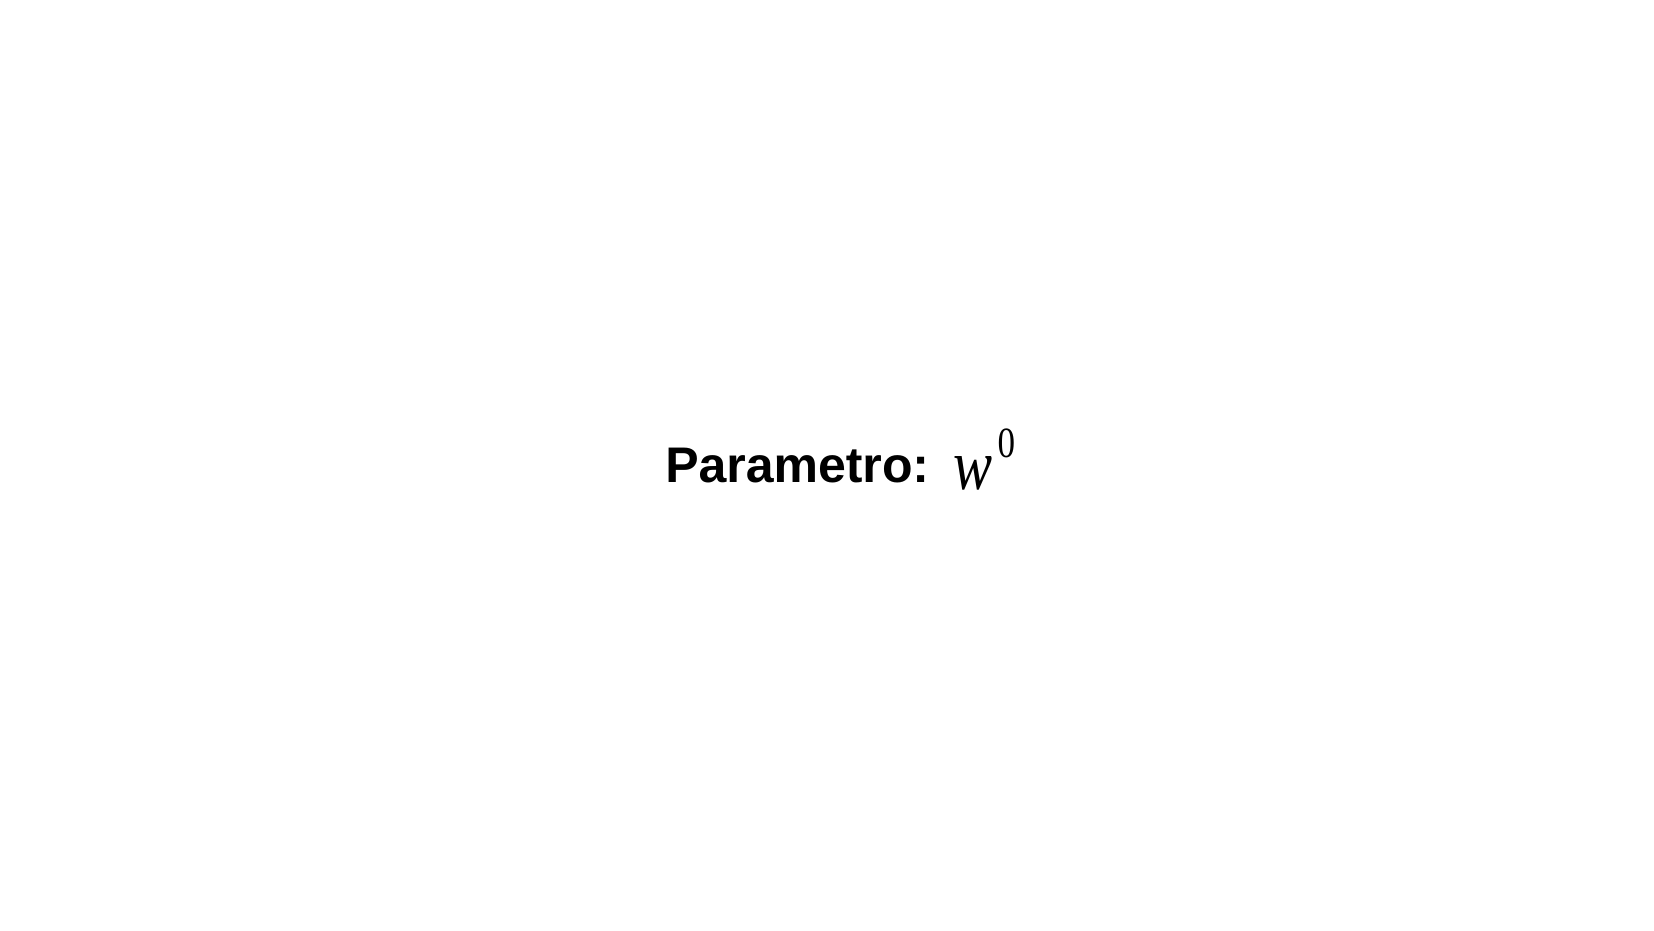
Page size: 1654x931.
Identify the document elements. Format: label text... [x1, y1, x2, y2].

chart [938, 416, 1029, 507]
text_box Parametro: [650, 429, 938, 501]
